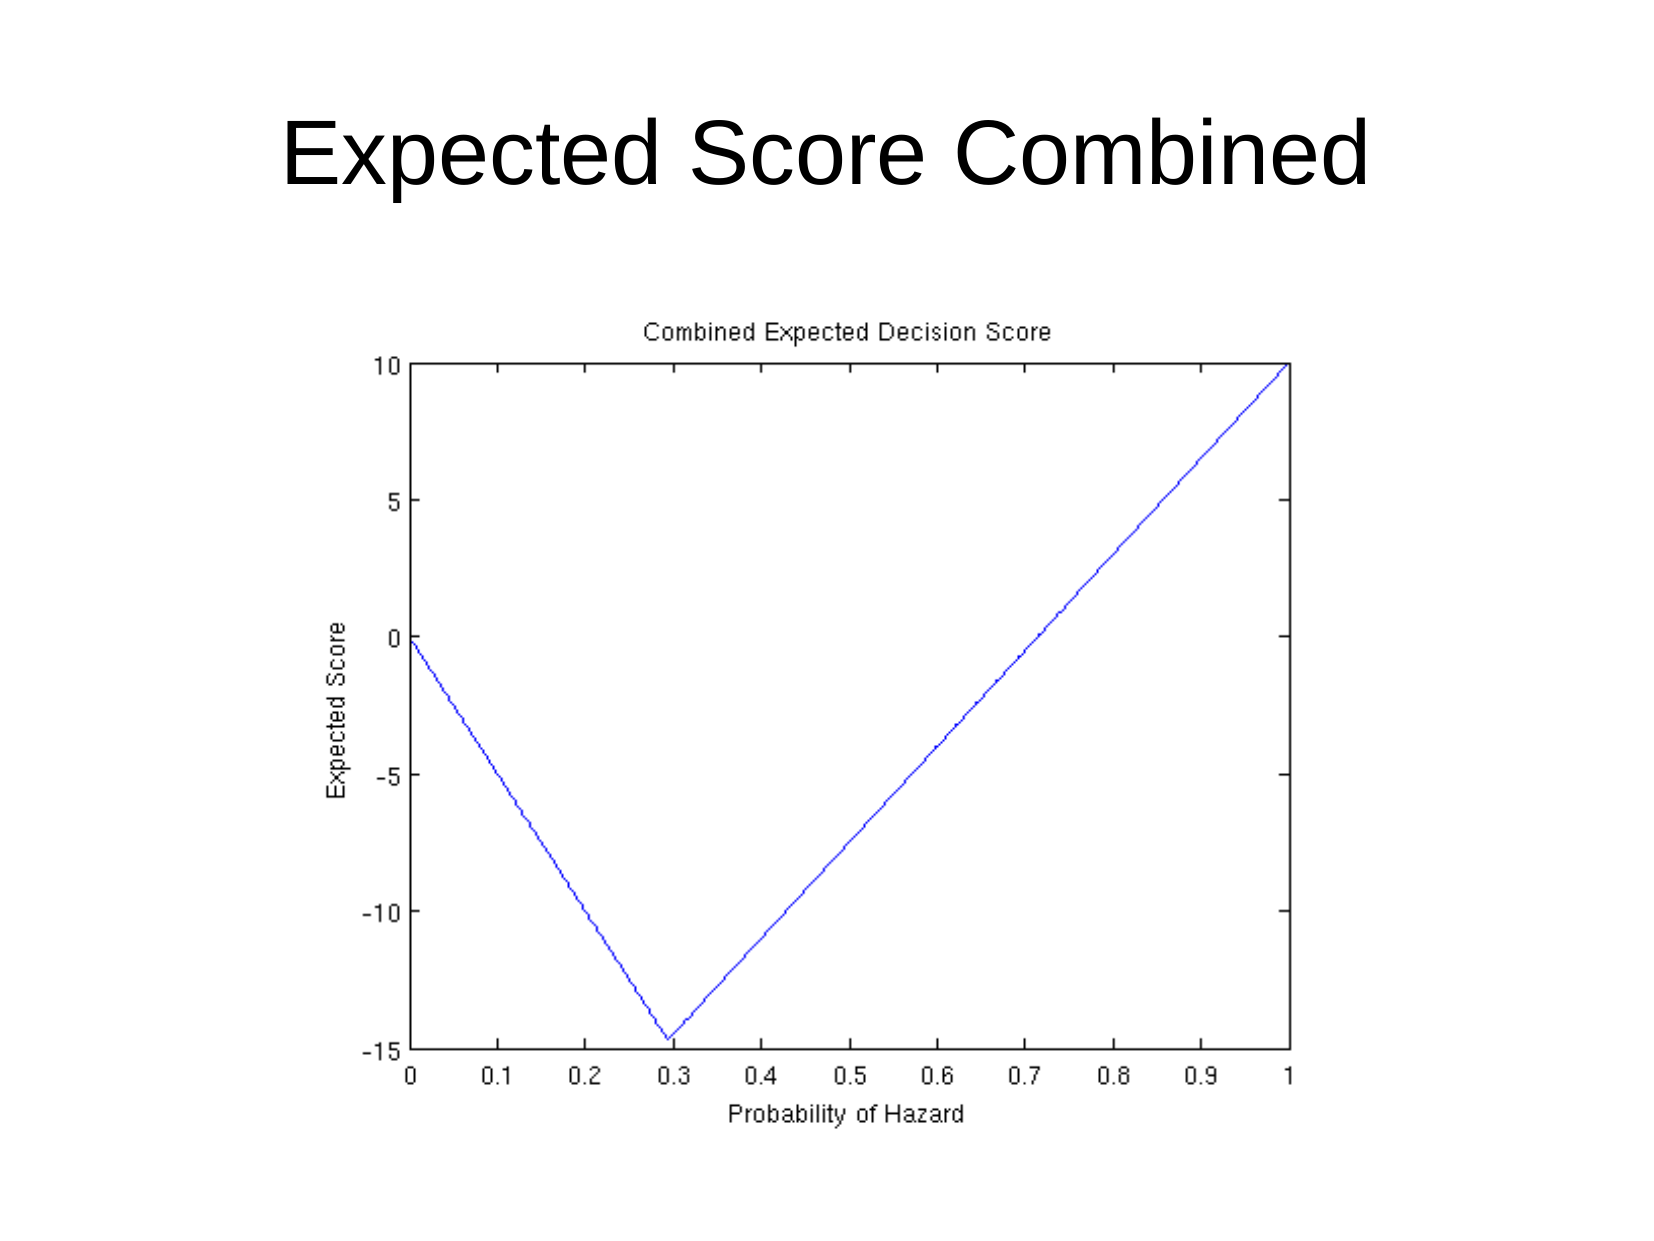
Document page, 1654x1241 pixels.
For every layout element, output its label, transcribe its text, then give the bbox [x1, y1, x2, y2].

picture [262, 299, 1397, 1142]
title Expected Score Combined [82, 56, 1571, 250]
